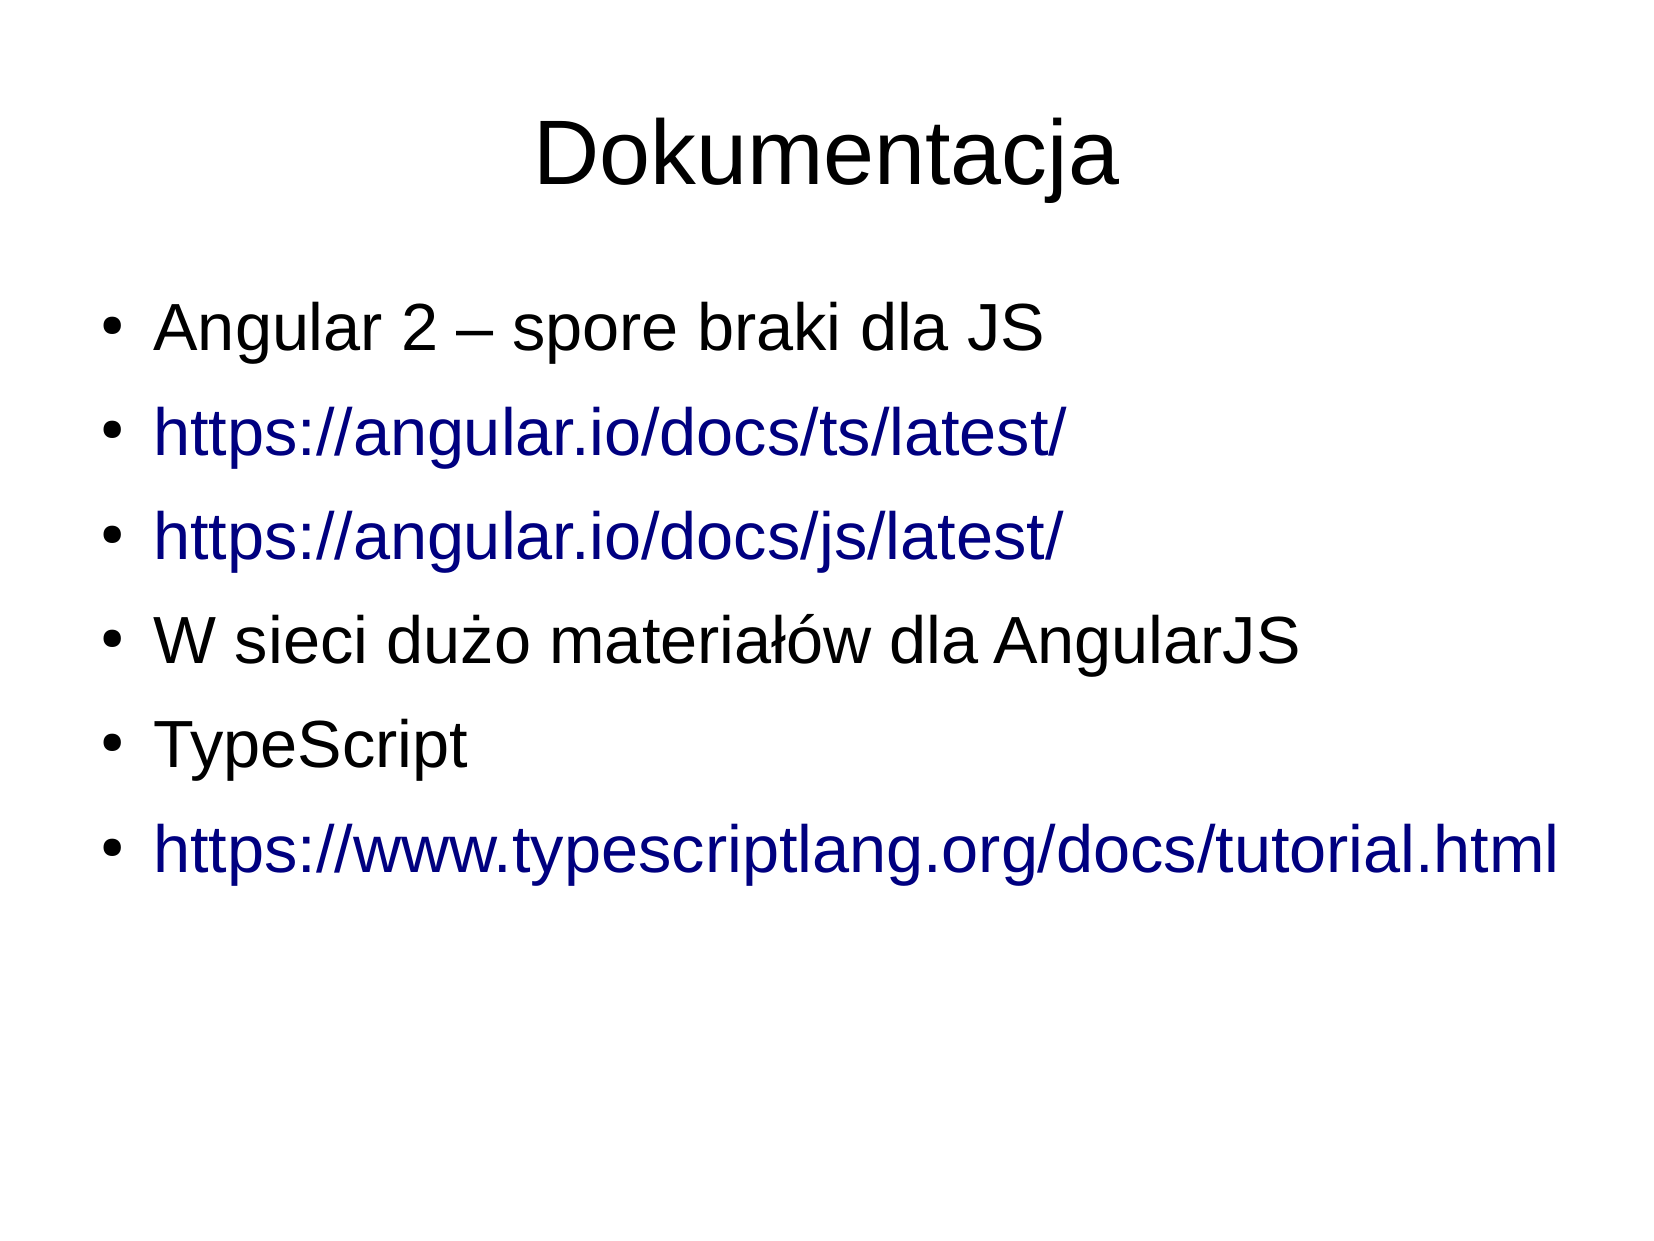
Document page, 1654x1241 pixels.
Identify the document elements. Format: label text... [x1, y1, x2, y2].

title Dokumentacja [82, 49, 1571, 257]
list Angular 2 – spore braki dla JS https://angular.io/docs/ts/latest/ https://angular.io/docs/js/latest/ W sieci dużo materiałów dla AngularJS TypeScript https://www.typescriptlang.org/docs/tutorial.html [82, 290, 1571, 1010]
